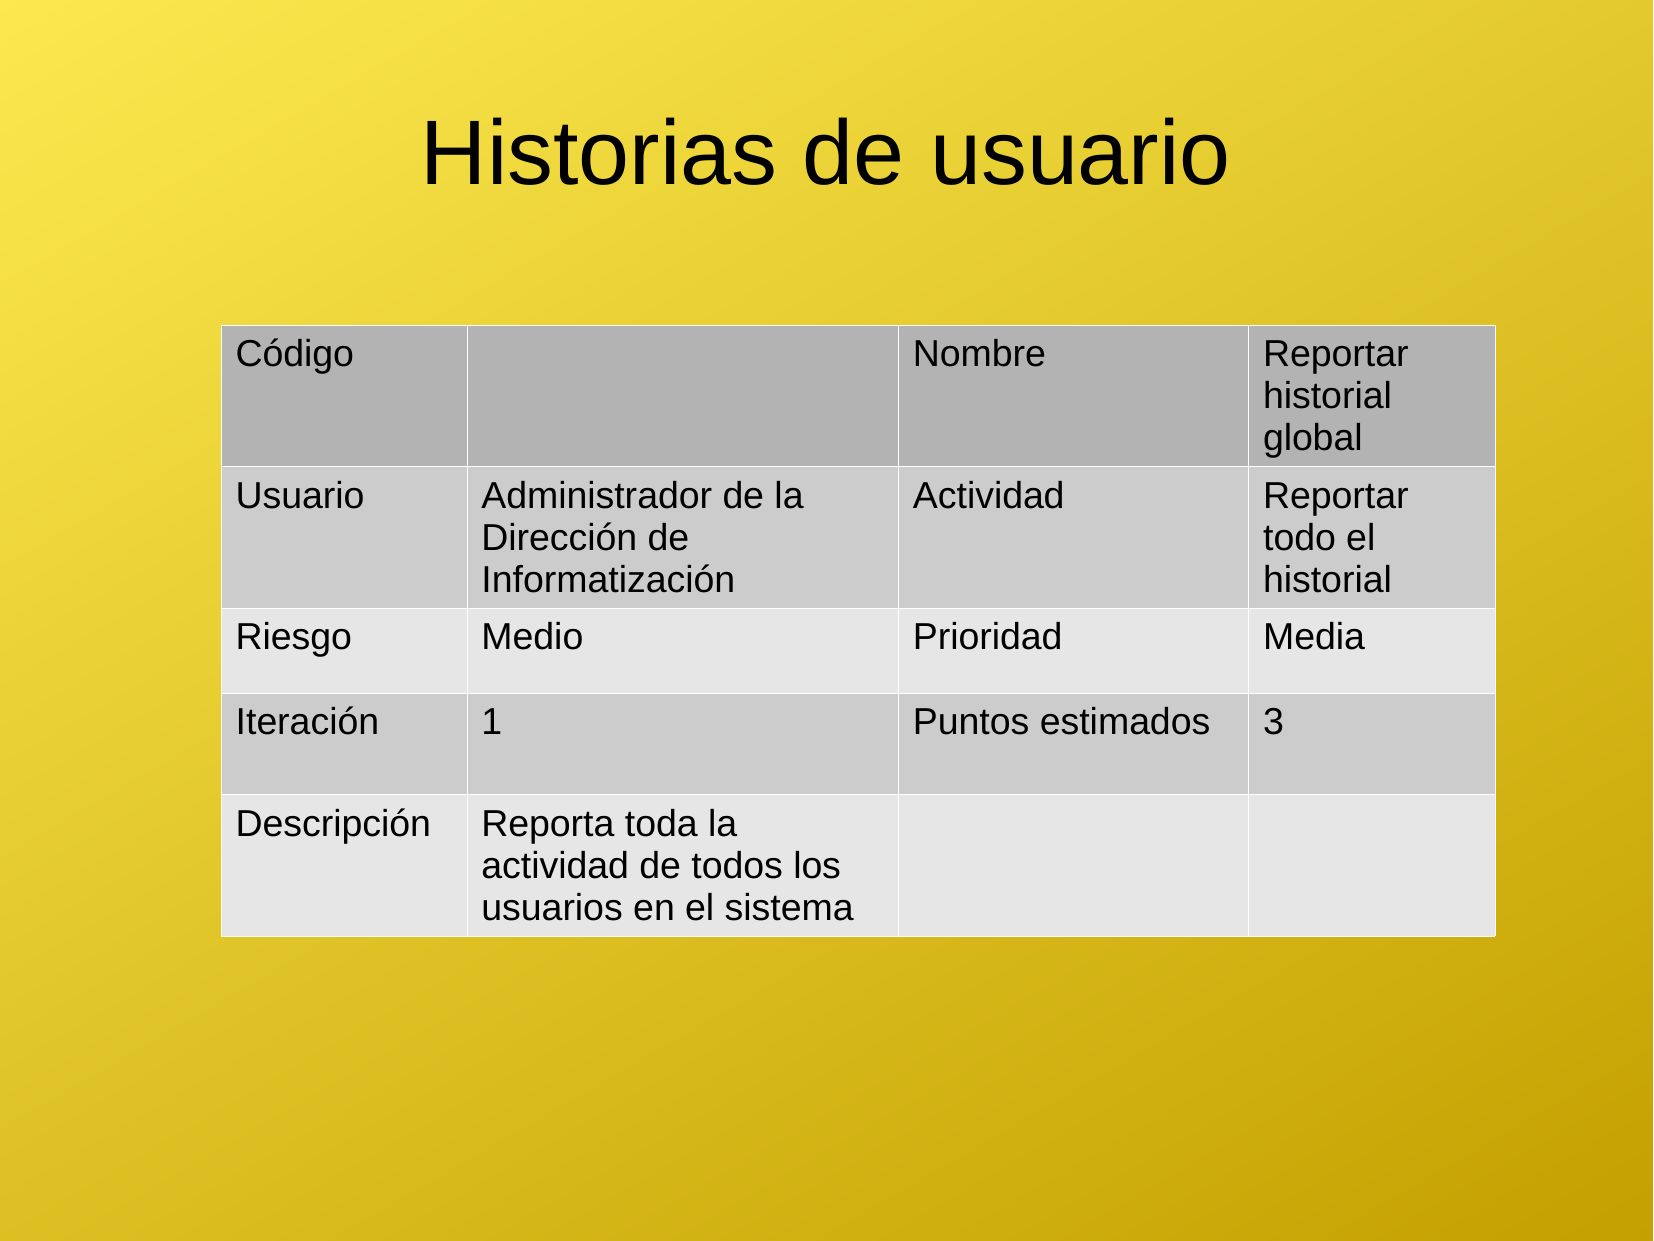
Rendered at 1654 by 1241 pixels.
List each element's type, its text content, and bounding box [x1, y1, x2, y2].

table_cell Actividad [899, 467, 1248, 608]
table_cell Media [1249, 609, 1495, 693]
table_header Reportar historial global [1249, 326, 1495, 466]
table_header Nombre [899, 326, 1248, 466]
table_cell Iteración [222, 694, 467, 794]
table_cell Medio [468, 609, 898, 693]
table_cell Reportar todo el historial [1249, 467, 1495, 608]
table_cell Reporta toda la actividad de todos los usuarios en el sistema [468, 795, 898, 936]
table_cell Administrador de la Dirección de Informatización [468, 467, 898, 608]
table_cell Usuario [222, 467, 467, 608]
table_header Código [222, 326, 467, 466]
table_cell Descripción [222, 795, 467, 936]
table_cell [1249, 795, 1495, 936]
table_cell Riesgo [222, 609, 467, 693]
title Historias de usuario [82, 49, 1571, 257]
table_cell [899, 795, 1248, 936]
table_cell 3 [1249, 694, 1495, 794]
table_cell Puntos estimados [899, 694, 1248, 794]
table_cell 1 [468, 694, 898, 794]
table_header [468, 326, 898, 466]
table_cell Prioridad [899, 609, 1248, 693]
